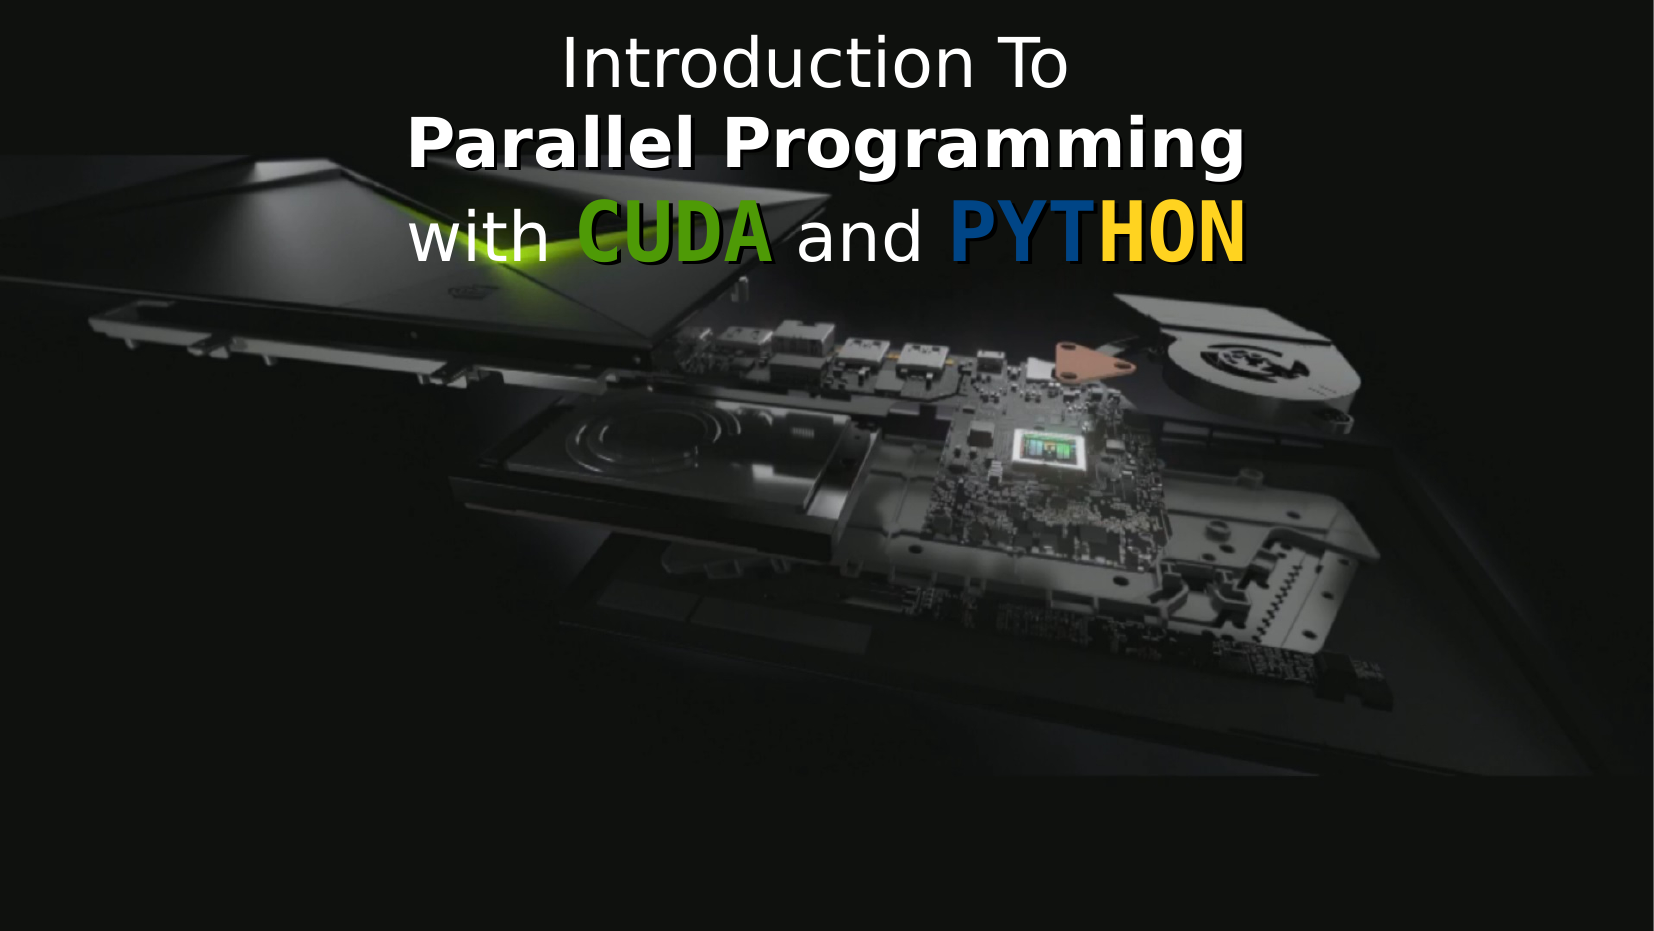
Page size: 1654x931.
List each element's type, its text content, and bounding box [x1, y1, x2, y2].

picture [0, 0, 1654, 931]
title Introduction To Parallel Programming with CUDA and PYTHON [82, 23, 1571, 281]
